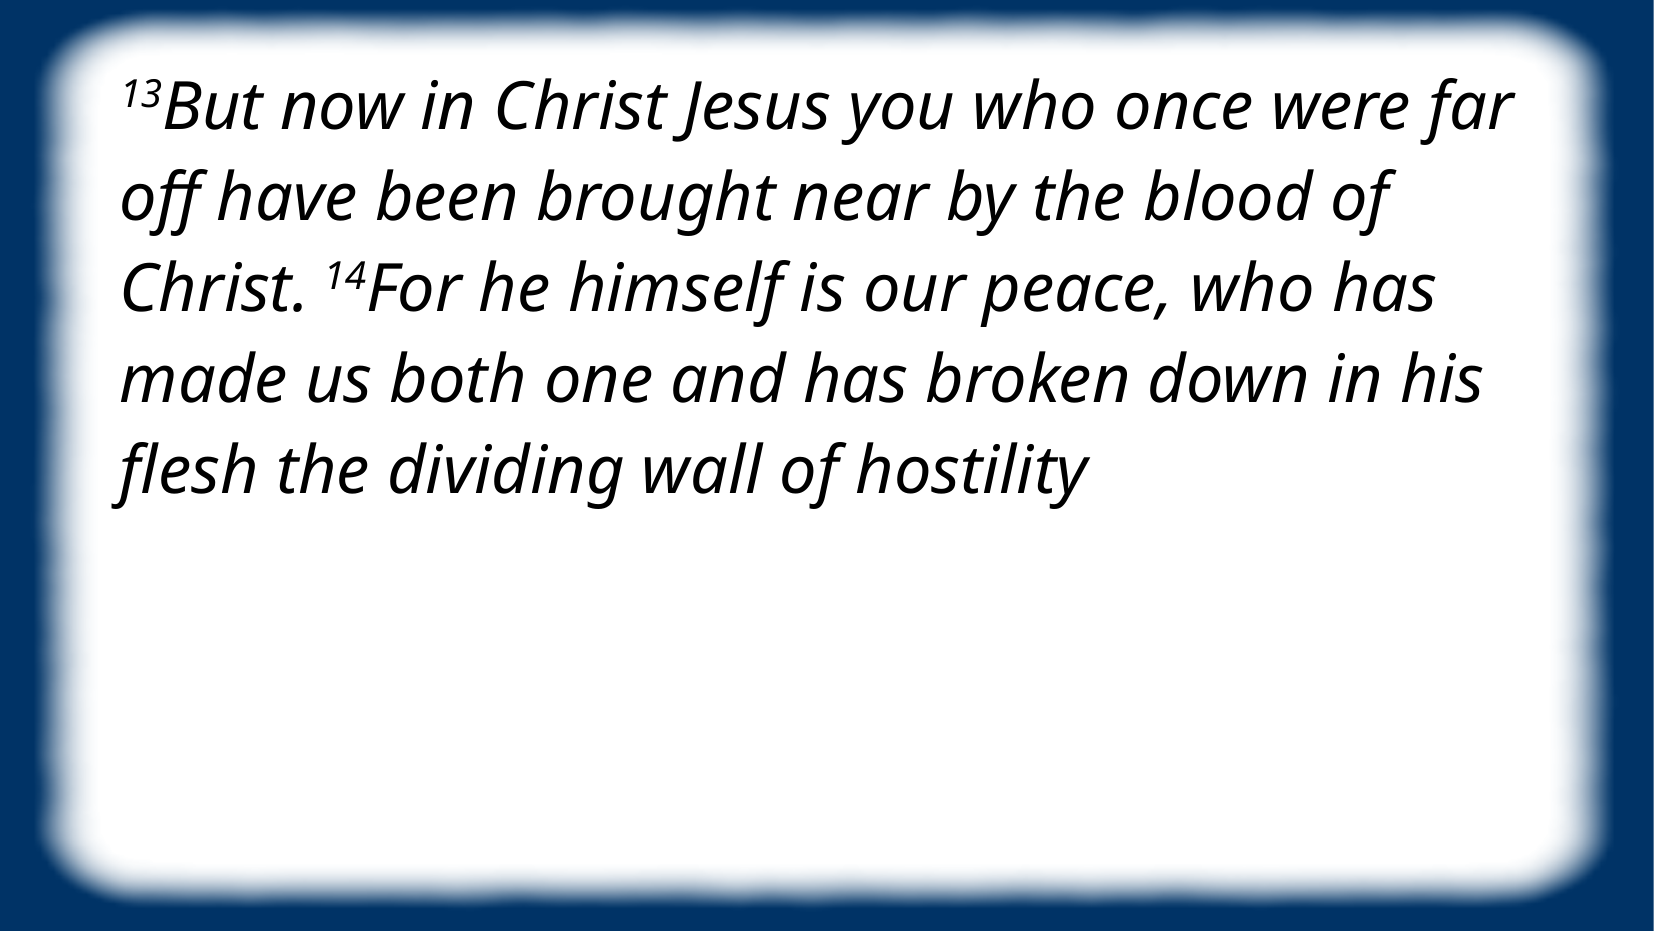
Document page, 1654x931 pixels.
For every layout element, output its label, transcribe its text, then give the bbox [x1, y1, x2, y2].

text_box 13But now in Christ Jesus you who once were far off have been brought near by the blood of Christ. 14For he himself is our peace, who has made us both one and has broken down in his flesh the dividing wall of hostility [105, 51, 1561, 511]
picture [0, 0, 1654, 931]
